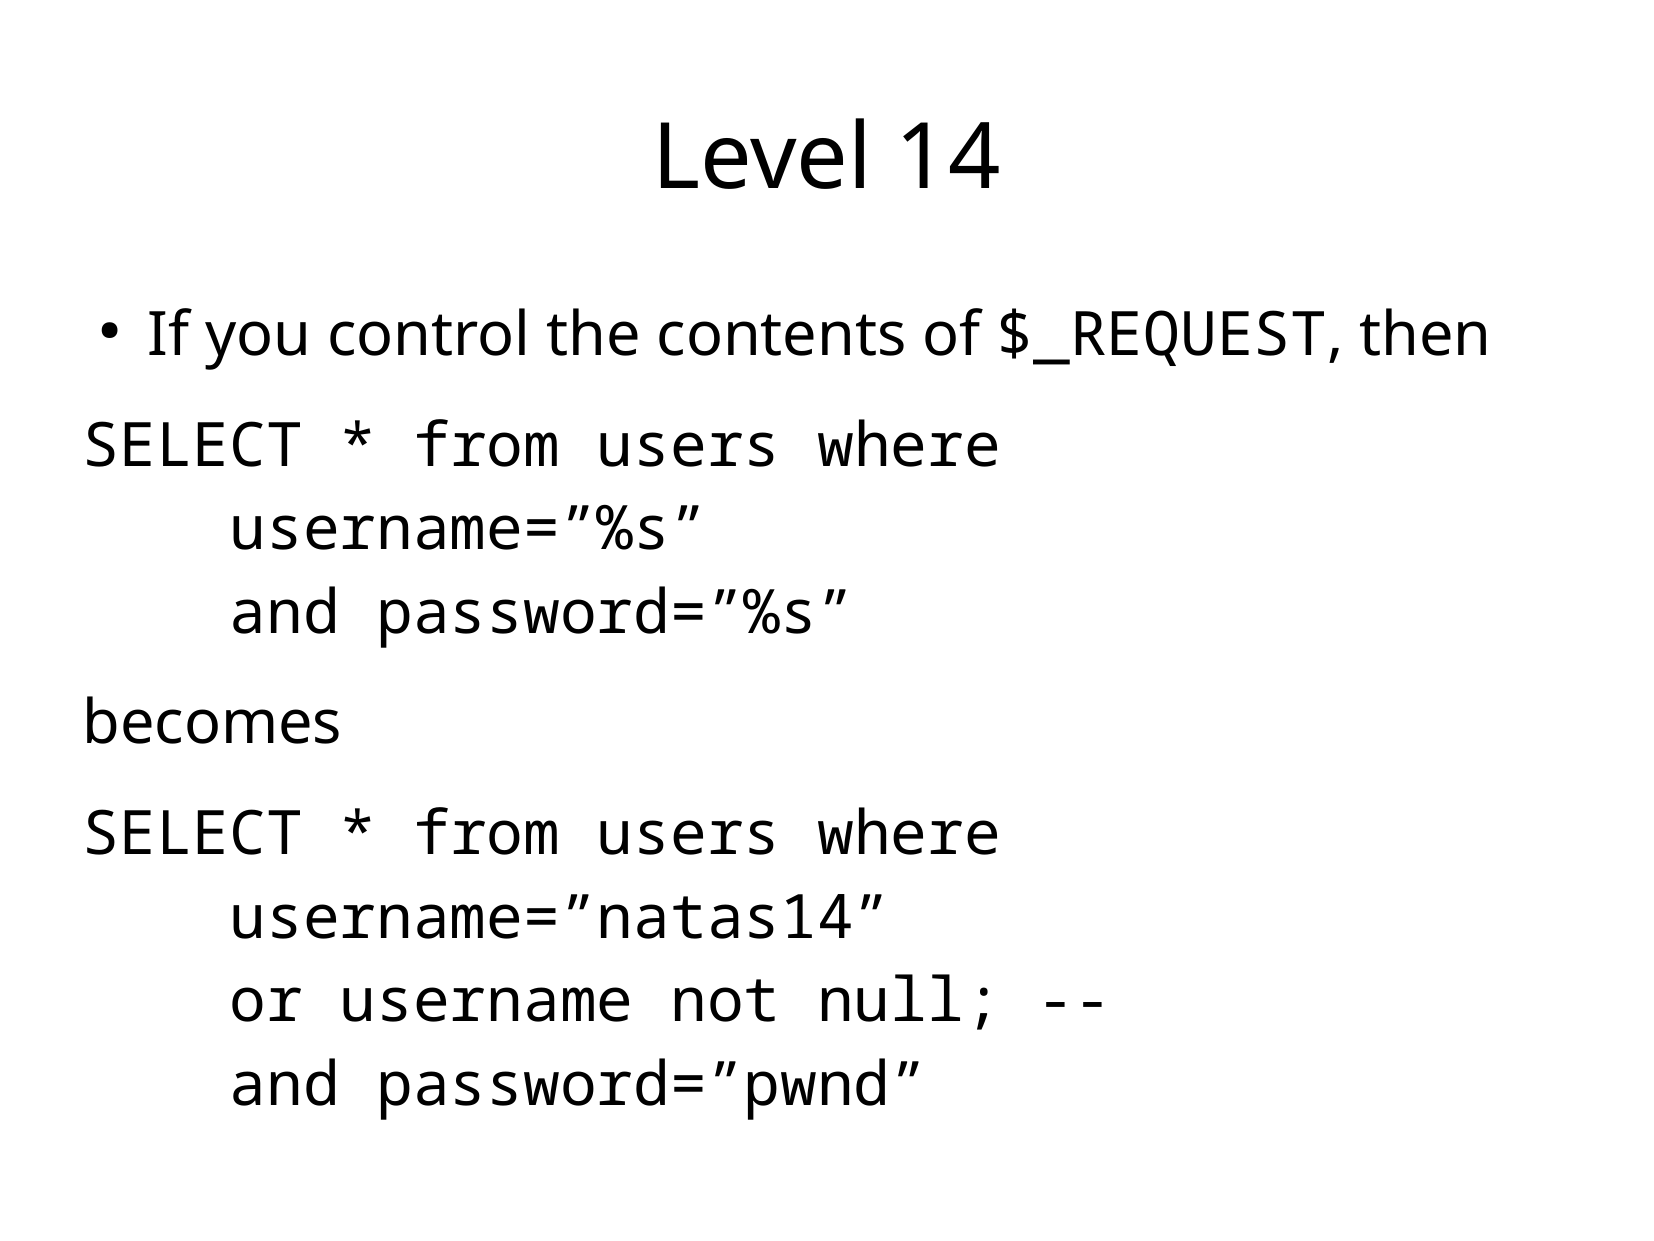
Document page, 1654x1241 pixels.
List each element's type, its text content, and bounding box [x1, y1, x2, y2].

list If you control the contents of $_REQUEST, then SELECT * from users where username=”%s” and password=”%s” becomes SELECT * from users where username=”natas14” or username not null; -- and password=”pwnd” [82, 290, 1619, 1134]
title Level 14 [82, 49, 1571, 257]
